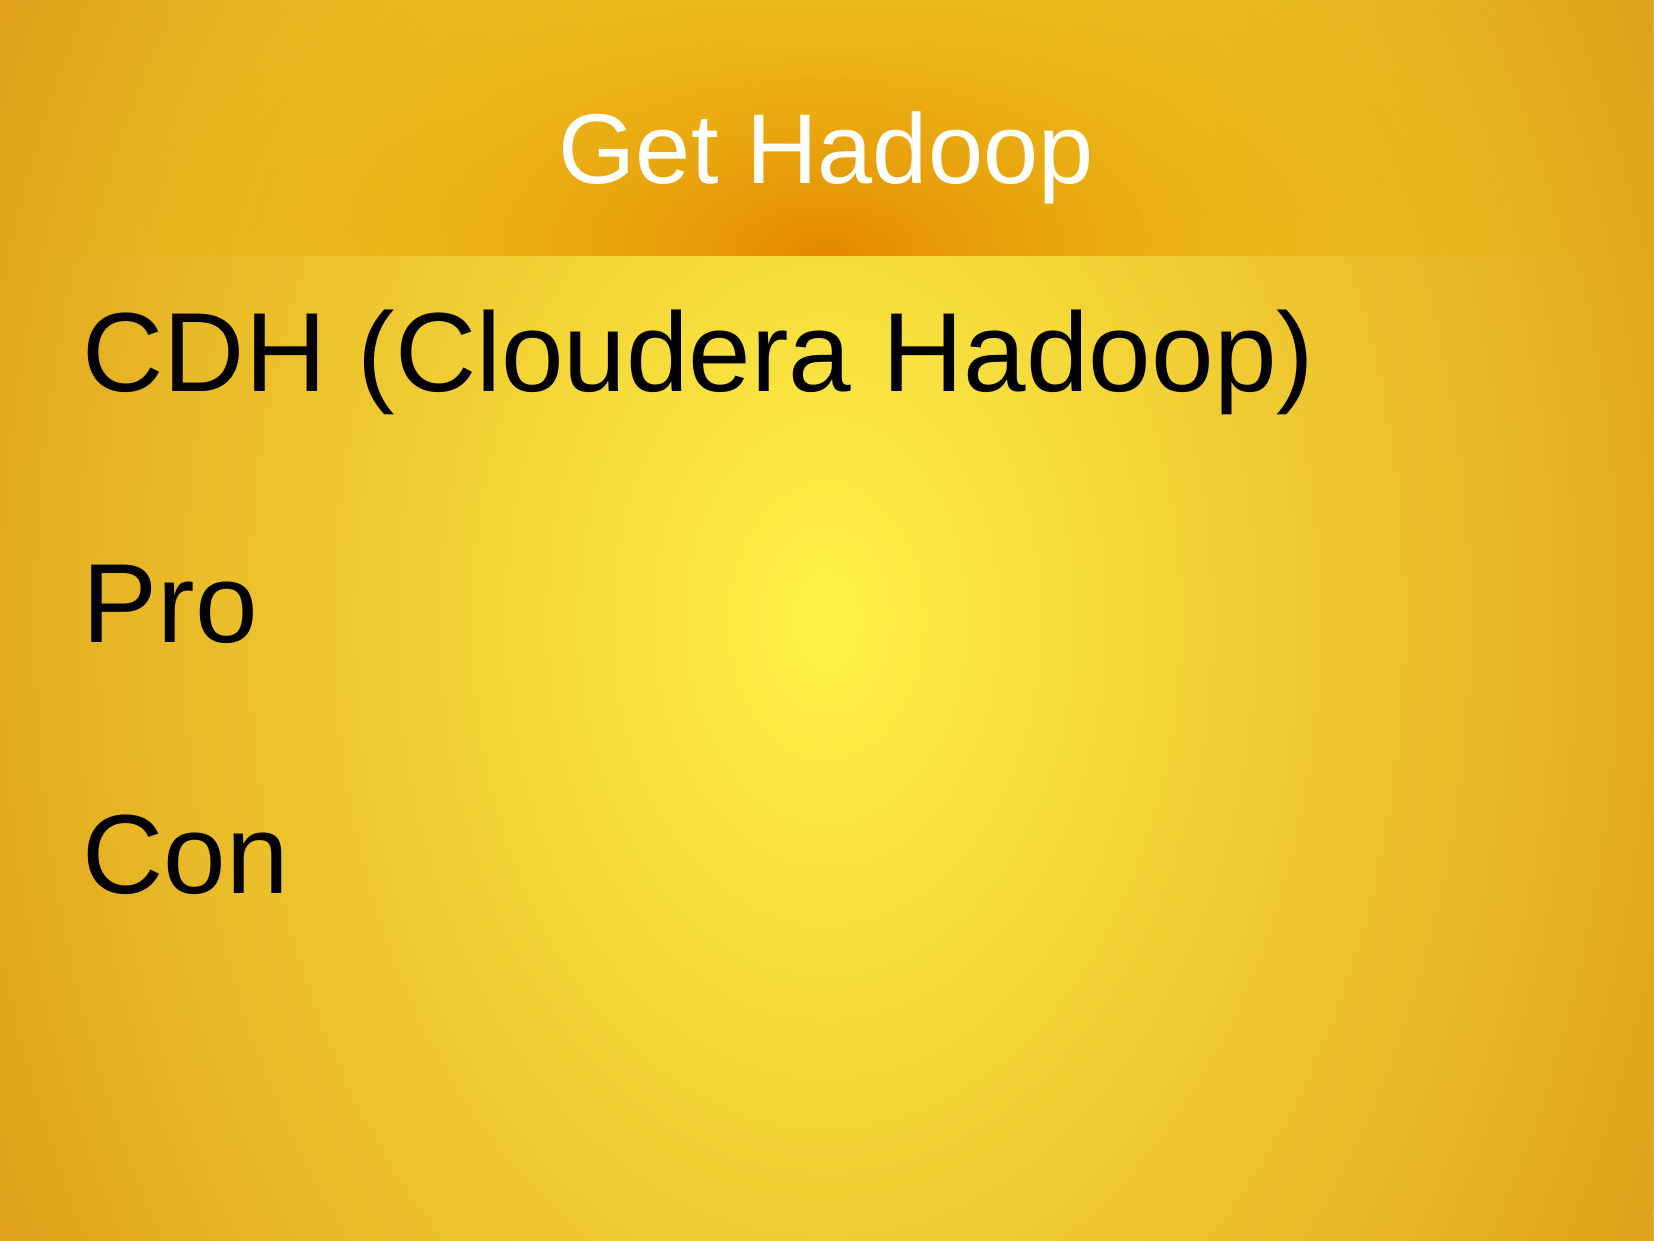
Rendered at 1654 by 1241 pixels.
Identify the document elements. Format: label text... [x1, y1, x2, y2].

title Get Hadoop [82, 47, 1571, 252]
subtitle CDH (Cloudera Hadoop) Pro Con [82, 290, 1571, 1010]
